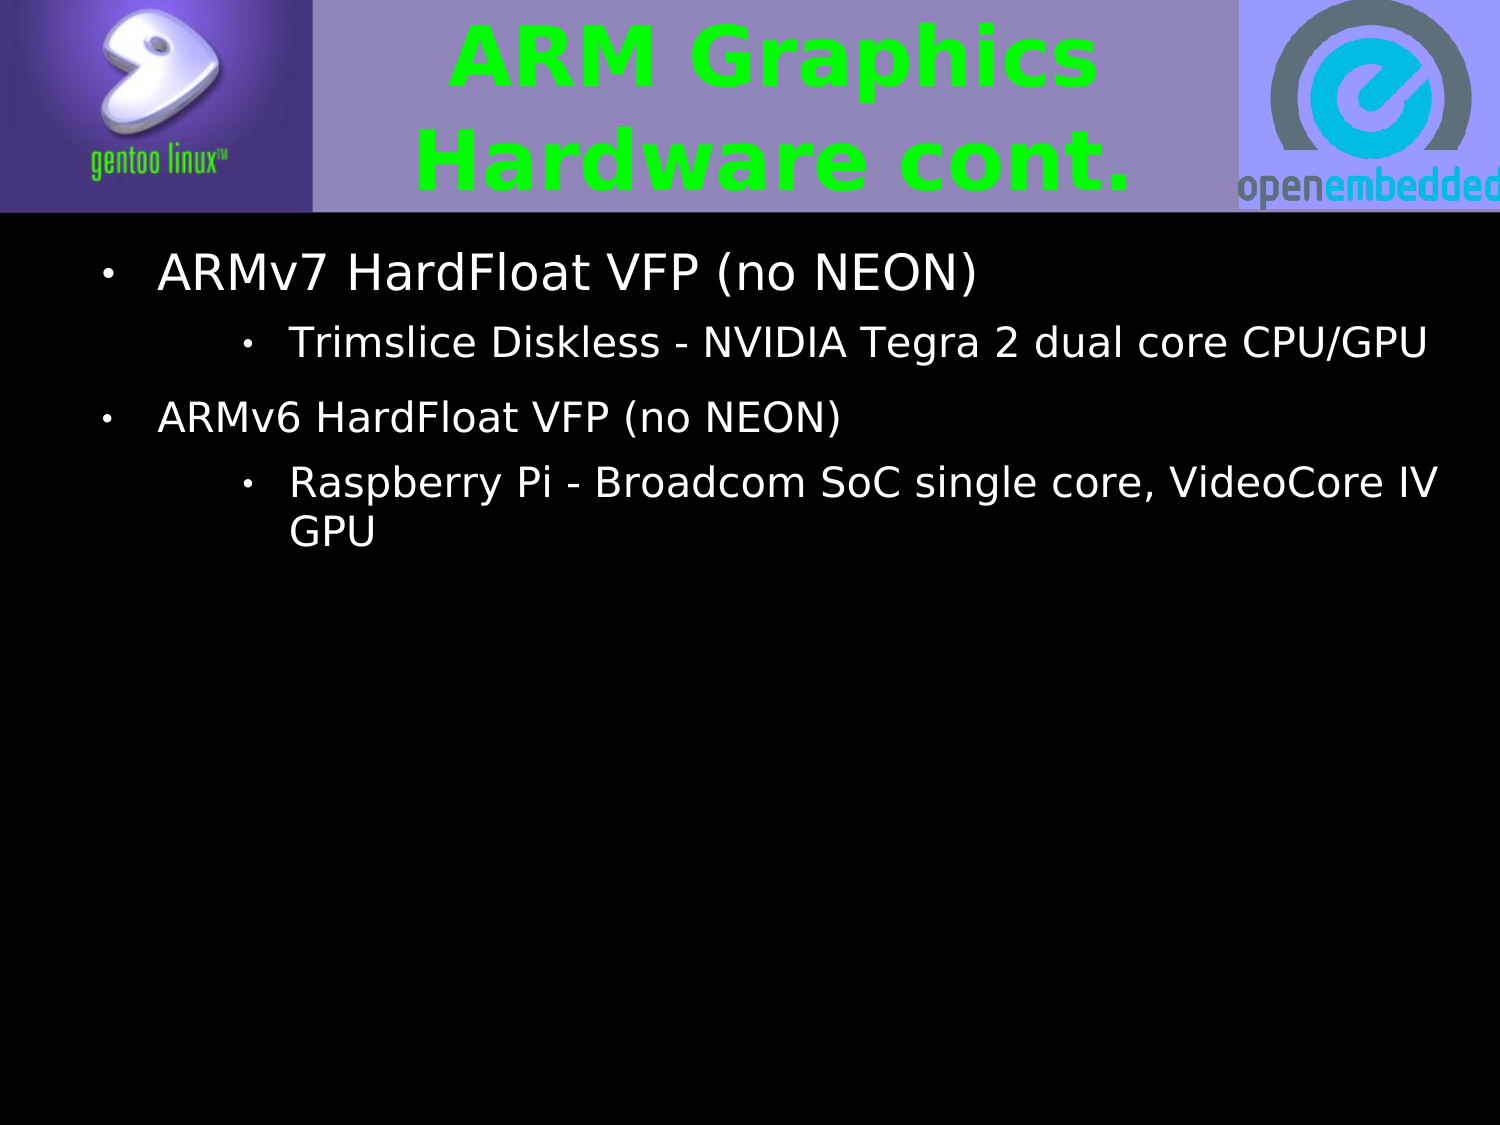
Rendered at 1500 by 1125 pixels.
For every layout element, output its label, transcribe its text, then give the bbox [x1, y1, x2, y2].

picture [0, 0, 302, 184]
picture [1238, 0, 1500, 210]
title ARM Graphics Hardware cont. [319, 5, 1230, 207]
list ARMv7 HardFloat VFP (no NEON) Trimslice Diskless - NVIDIA Tegra 2 dual core CPU/GPU ARMv6 HardFloat VFP (no NEON) Raspberry Pi - Broadcom SoC single core, VideoCore IV GPU [45, 244, 1456, 897]
